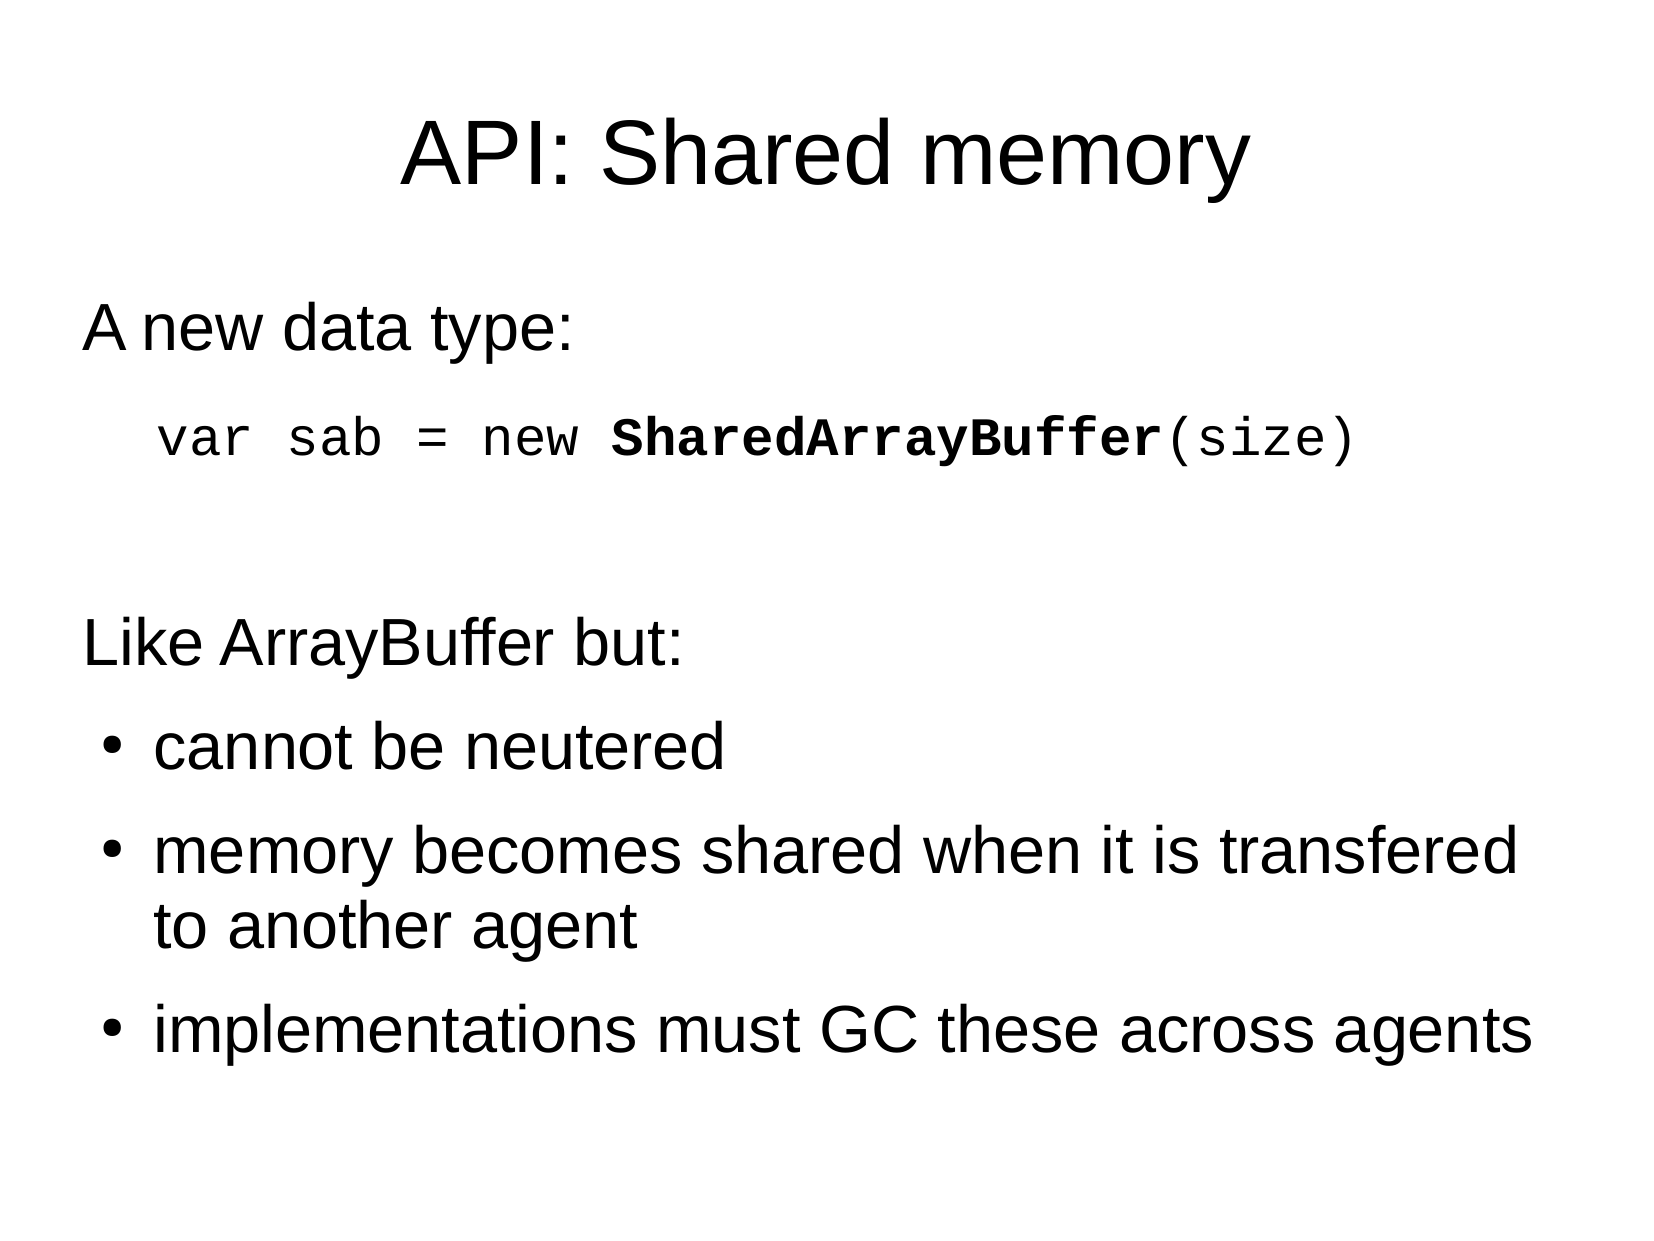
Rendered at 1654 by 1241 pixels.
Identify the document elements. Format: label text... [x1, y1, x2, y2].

title API: Shared memory [82, 49, 1571, 257]
list A new data type: var sab = new SharedArrayBuffer(size) Like ArrayBuffer but: cannot be neutered memory becomes shared when it is transfered to another agent implementations must GC these across agents [82, 290, 1571, 1170]
